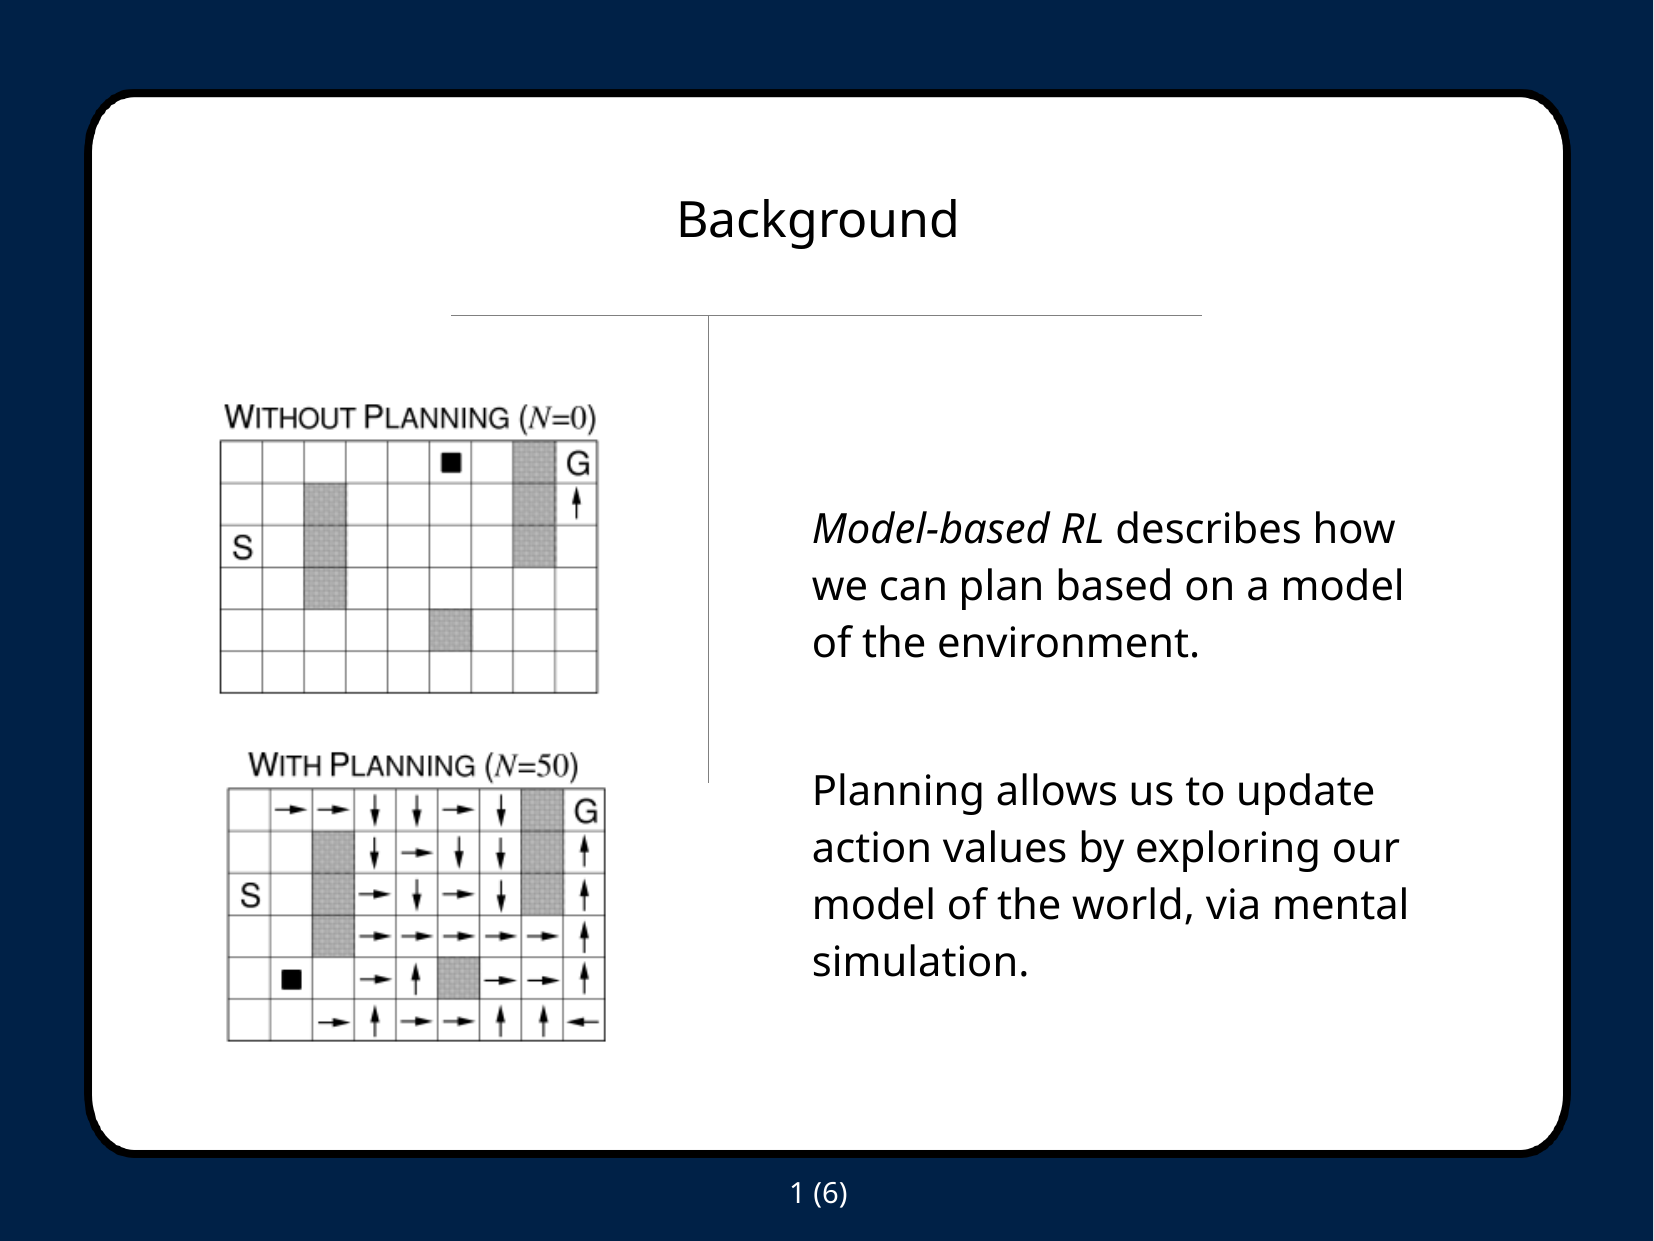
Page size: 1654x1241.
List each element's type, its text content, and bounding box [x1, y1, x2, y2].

picture [0, 0, 1654, 1241]
title Model-based RL describes how we can plan based on a model of the environment. [811, 511, 1456, 657]
title Planning allows us to update action values by exploring our model of the world, via mental simulation. [811, 777, 1456, 972]
title 1 (6) [74, 1170, 1562, 1214]
title Background [74, 188, 1562, 247]
